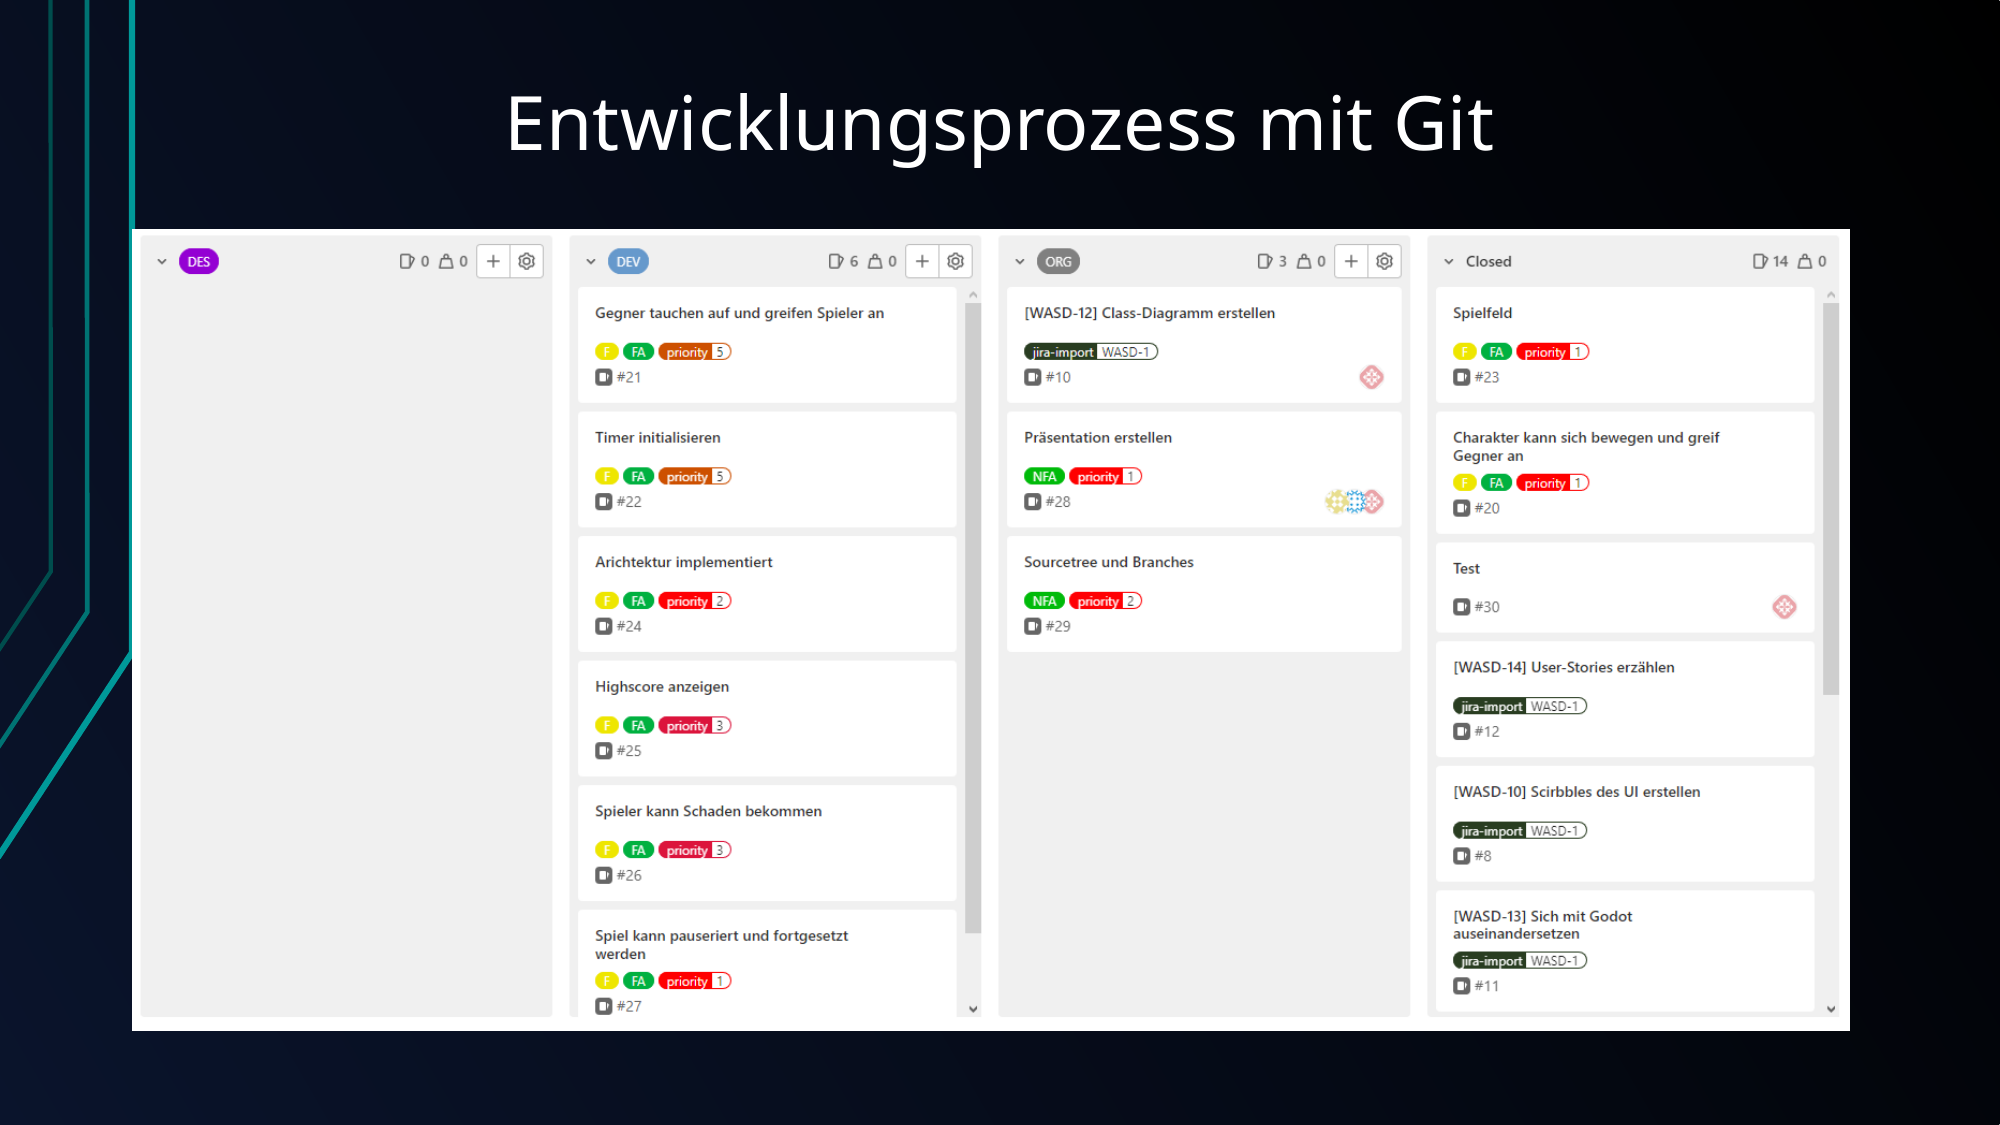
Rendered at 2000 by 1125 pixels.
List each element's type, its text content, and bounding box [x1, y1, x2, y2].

text_box Entwicklungsprozess mit Git [149, 78, 1850, 187]
picture [132, 229, 1850, 1031]
